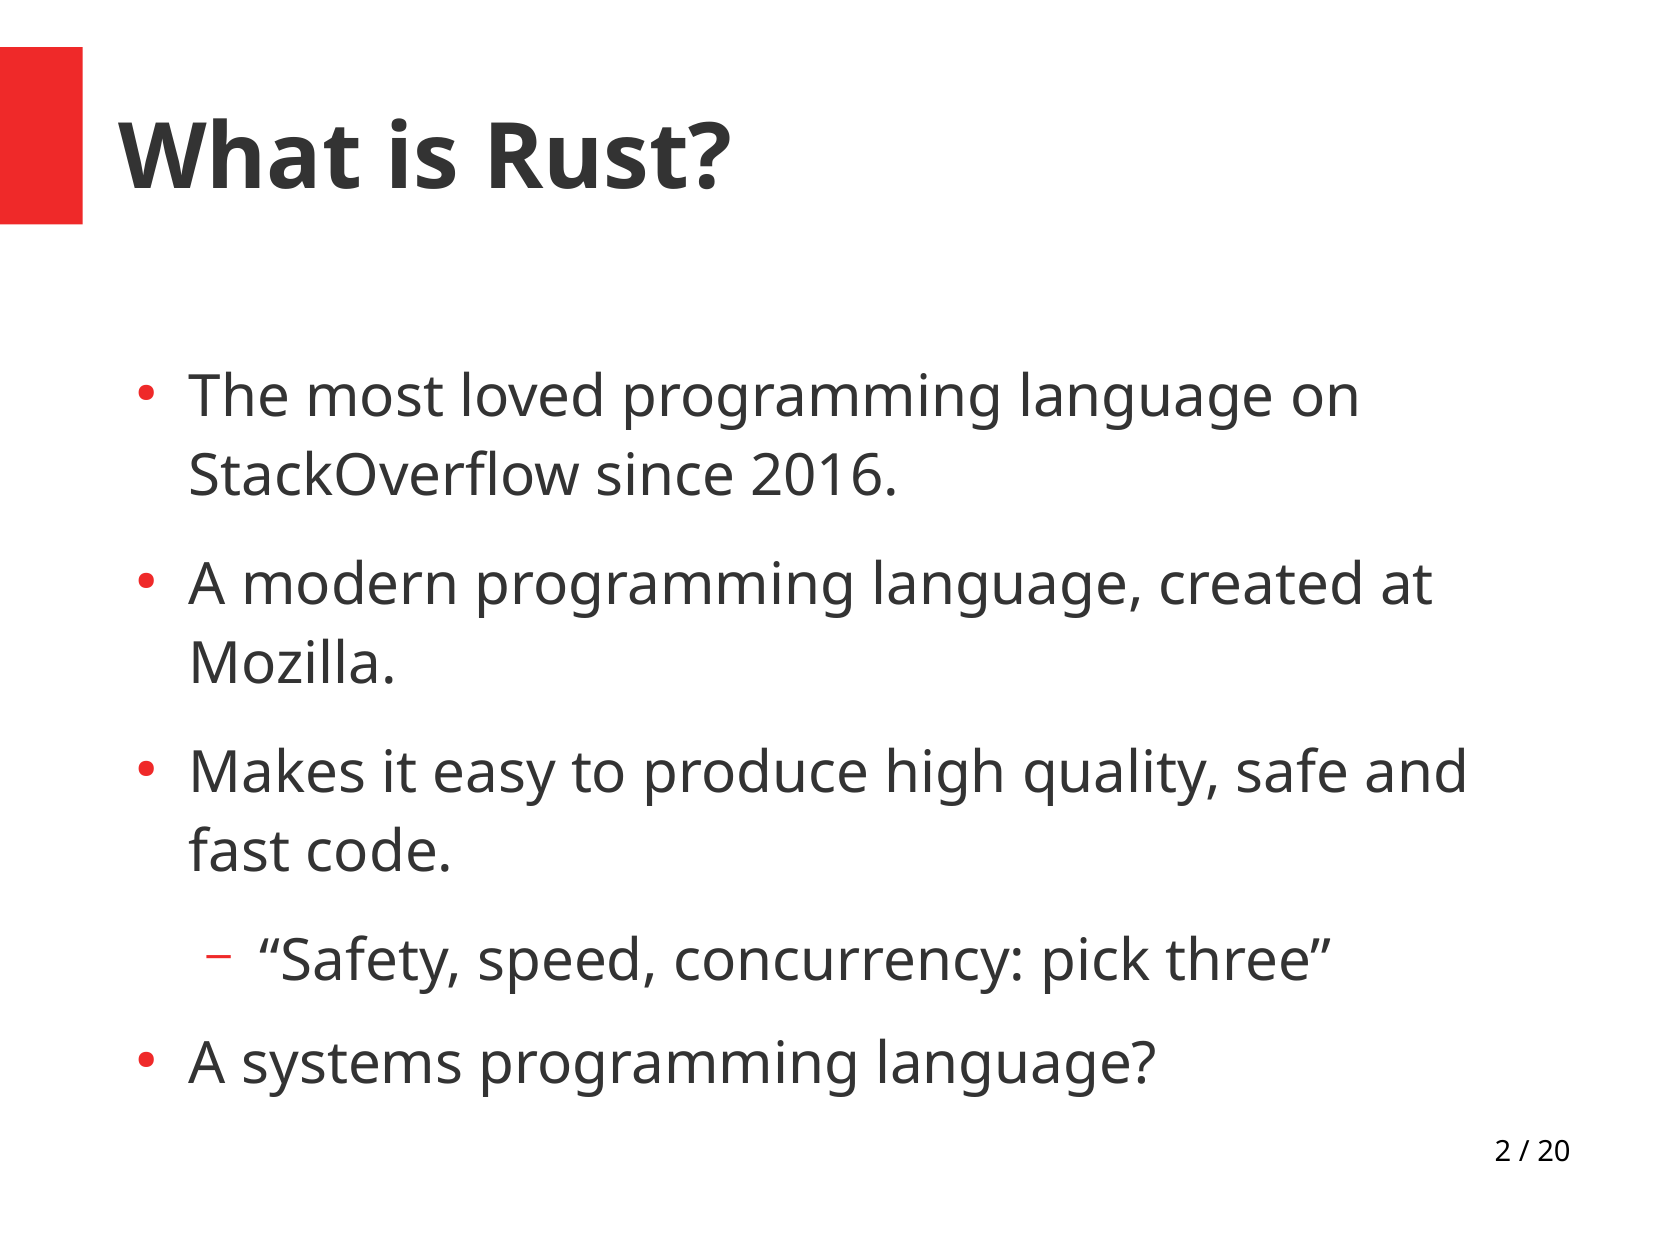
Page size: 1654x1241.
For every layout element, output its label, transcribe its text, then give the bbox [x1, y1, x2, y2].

title What is Rust? [118, 49, 1571, 257]
list The most loved programming language on StackOverflow since 2016. A modern programming language, created at Mozilla. Makes it easy to produce high quality, safe and fast code. “Safety, speed, concurrency: pick three” A systems programming language? [118, 354, 1536, 1074]
